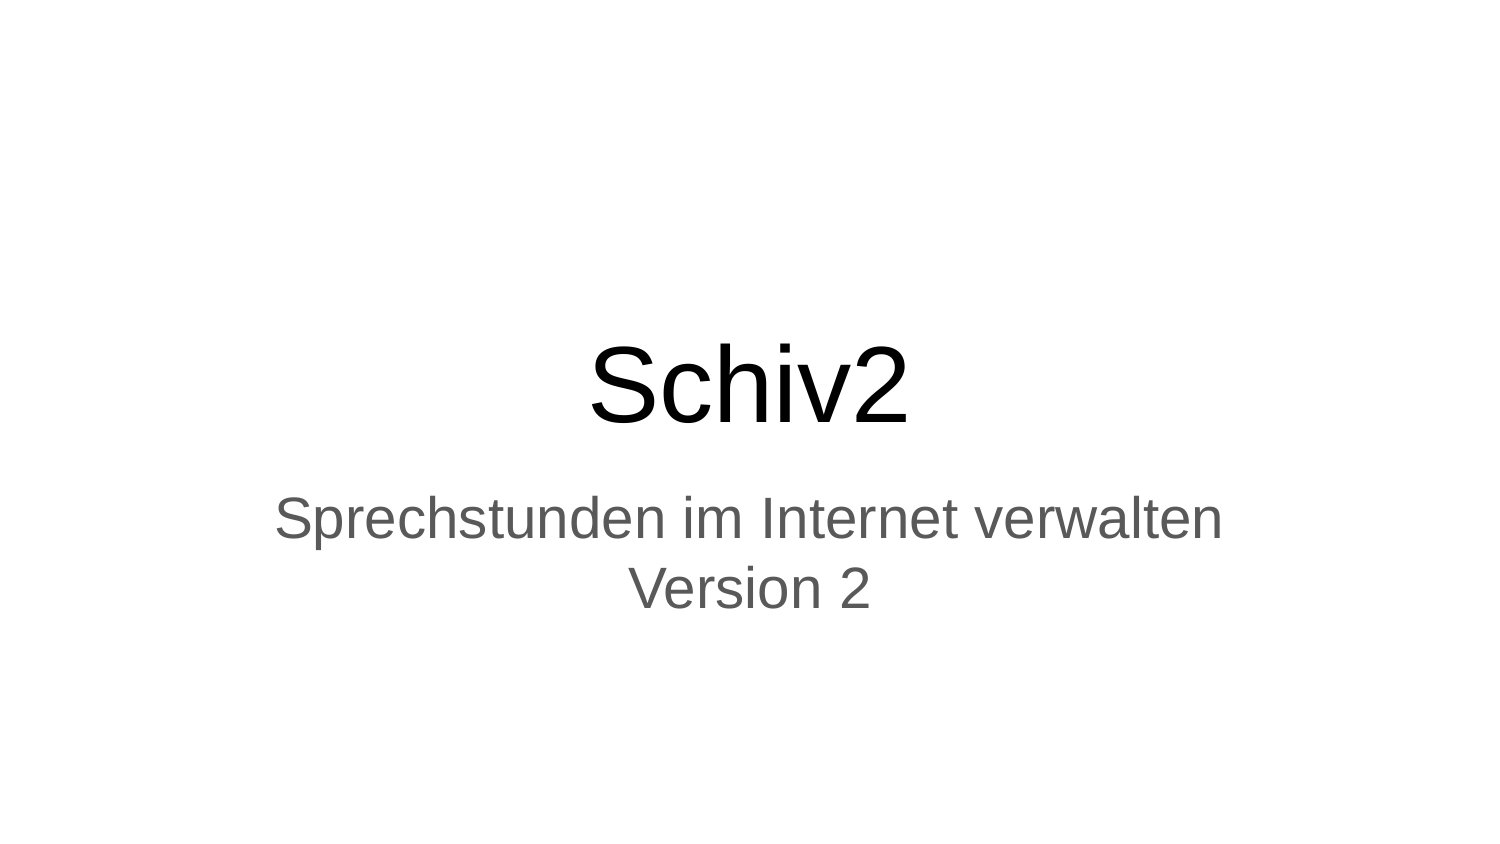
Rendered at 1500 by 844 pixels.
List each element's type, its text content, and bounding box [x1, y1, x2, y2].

title Schiv2 [51, 122, 1449, 459]
subtitle Sprechstunden im Internet verwalten Version 2 [51, 464, 1449, 595]
